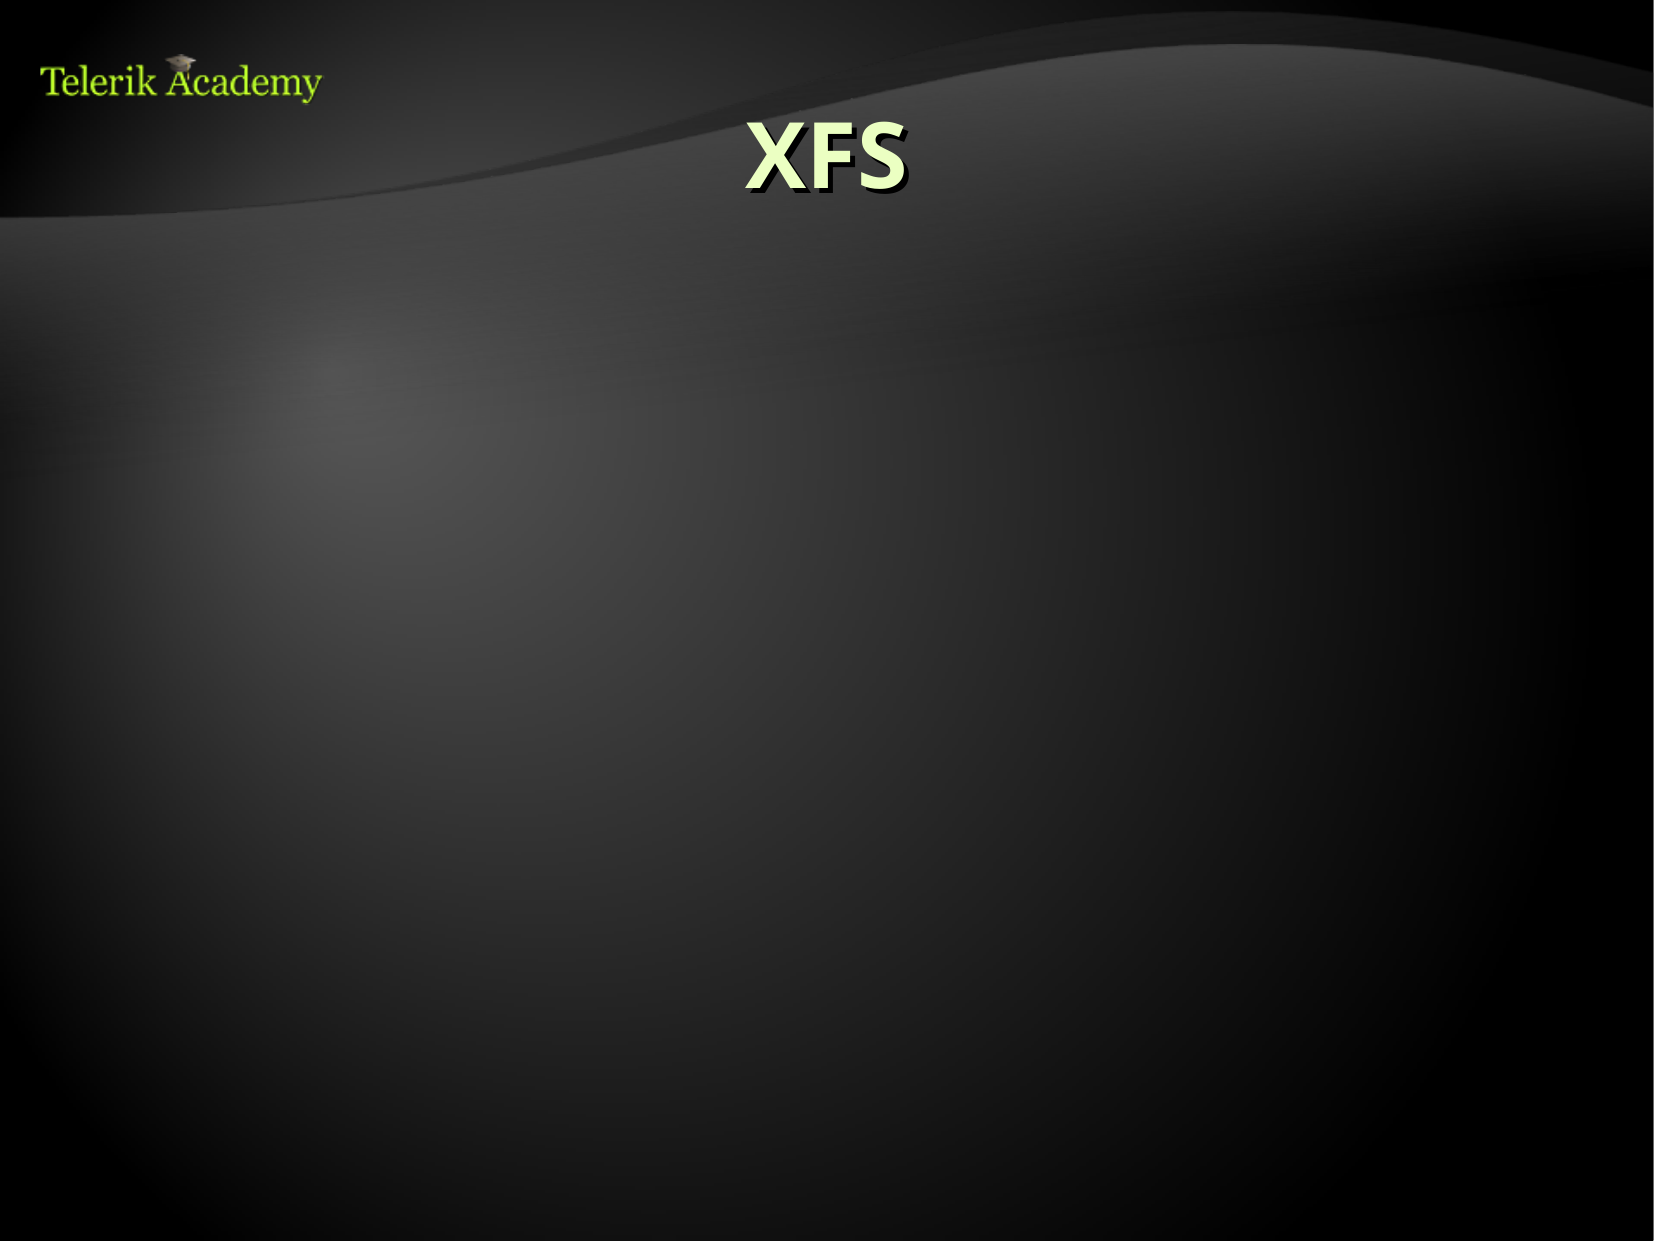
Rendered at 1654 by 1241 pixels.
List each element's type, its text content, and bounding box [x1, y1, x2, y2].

picture [0, 0, 1654, 1241]
title XFS [82, 49, 1571, 257]
